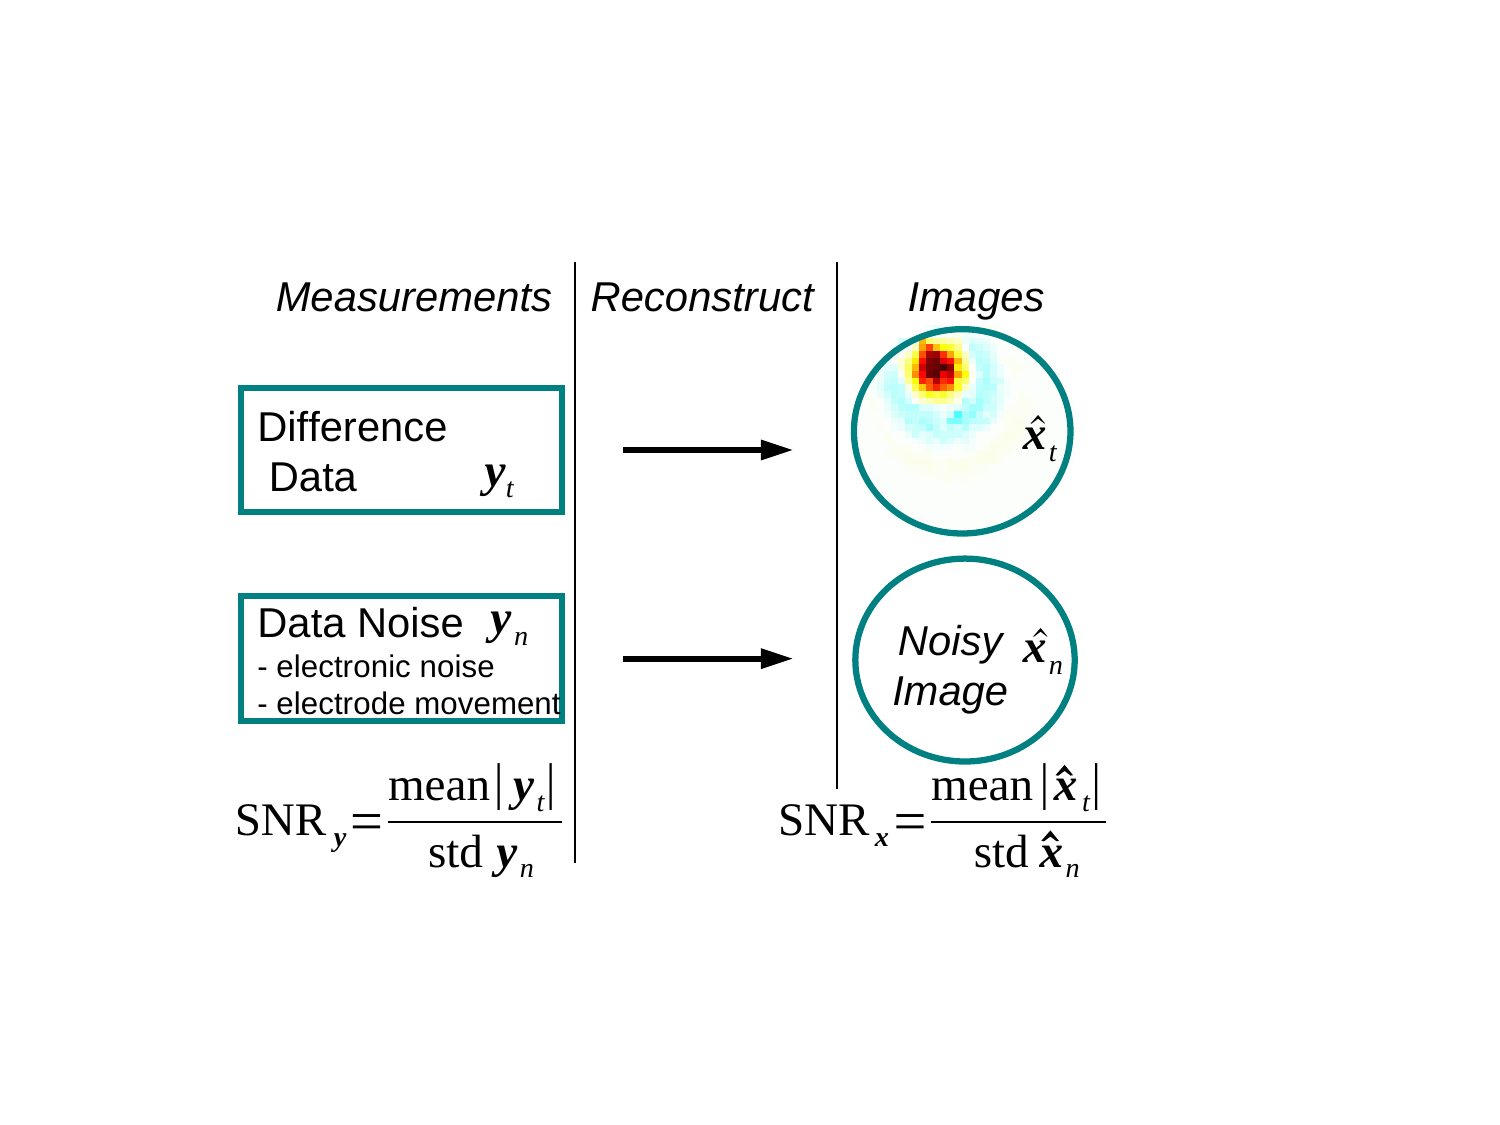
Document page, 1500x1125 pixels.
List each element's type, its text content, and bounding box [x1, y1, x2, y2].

text_box Difference Data [241, 387, 563, 513]
text_box Data Noise - electronic noise - electrode movement [241, 596, 563, 722]
picture [849, 325, 1075, 538]
chart [1006, 407, 1068, 468]
picture [858, 333, 1063, 530]
chart [222, 757, 576, 885]
text_box Measurements [261, 262, 568, 328]
text_box Images [892, 262, 1060, 328]
chart [465, 444, 527, 505]
chart [471, 591, 539, 652]
chart [766, 757, 1121, 885]
text_box Reconstruct [576, 262, 829, 328]
chart [1006, 620, 1075, 681]
text_box Noisy Image [877, 606, 1024, 723]
